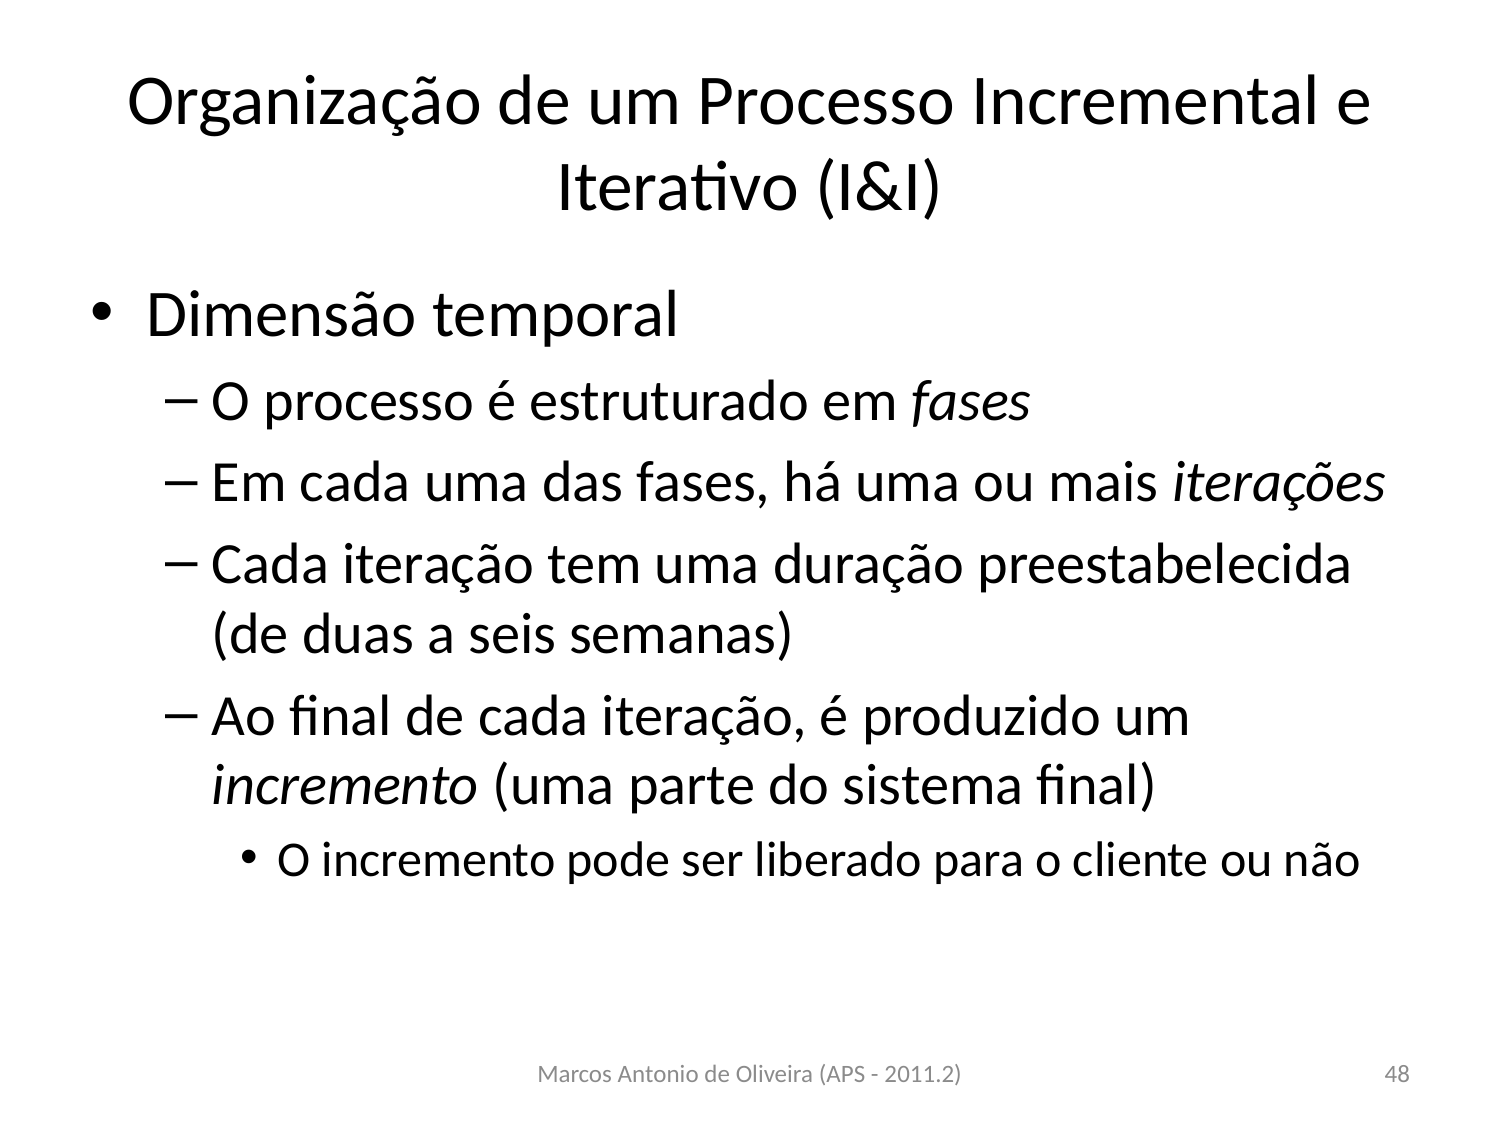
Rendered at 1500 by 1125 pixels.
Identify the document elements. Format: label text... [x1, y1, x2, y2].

title Organização de um Processo Incremental e Iterativo (I&I) [75, 45, 1425, 233]
slide_number <número> [1074, 1042, 1425, 1103]
list Dimensão temporal O processo é estruturado em fases Em cada uma das fases, há uma ou mais iterações Cada iteração tem uma duração preestabelecida (de duas a seis semanas) Ao final de cada iteração, é produzido um incremento (uma parte do sistema final) O incremento pode ser liberado para o cliente ou não [75, 262, 1425, 1005]
footer Marcos Antonio de Oliveira (APS - 2011.2) [512, 1042, 988, 1103]
